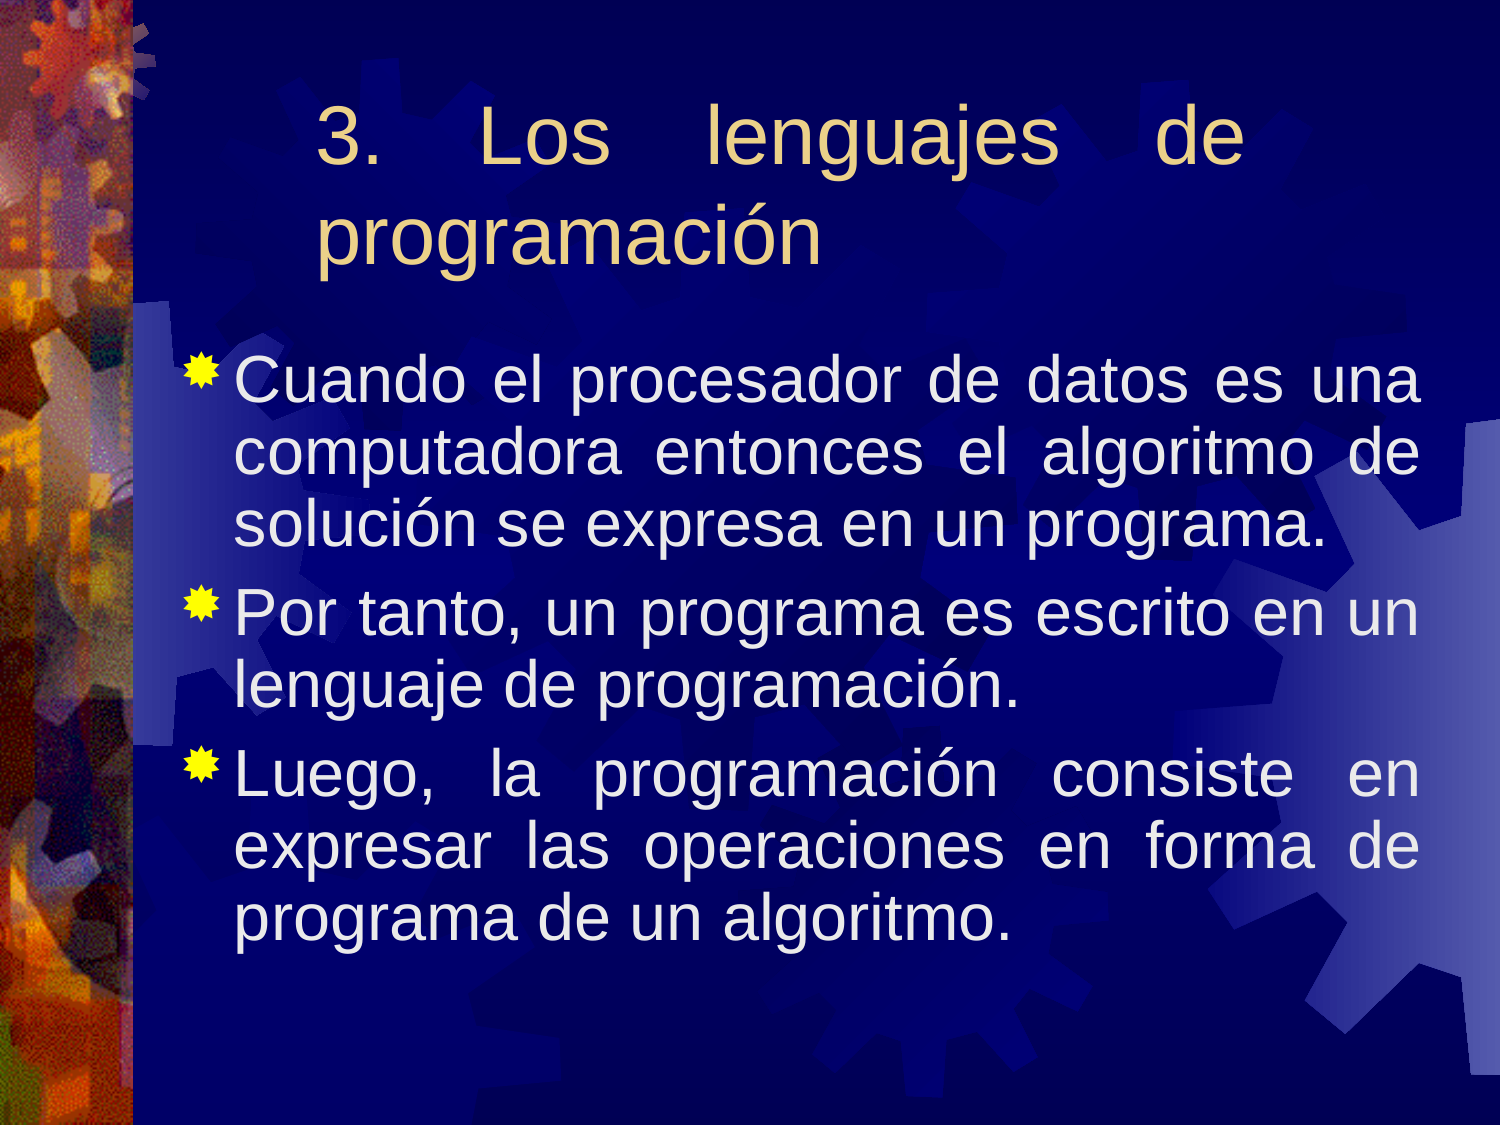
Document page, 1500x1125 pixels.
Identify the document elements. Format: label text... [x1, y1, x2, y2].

list Cuando el procesador de datos es una computadora entonces el algoritmo de solución se expresa en un programa. Por tanto, un programa es escrito en un lenguaje de programación. Luego, la programación consiste en expresar las operaciones en forma de programa de un algoritmo. [162, 337, 1438, 1013]
title 3. Los lenguajes de programación [300, 87, 1263, 275]
picture [0, 0, 133, 1125]
